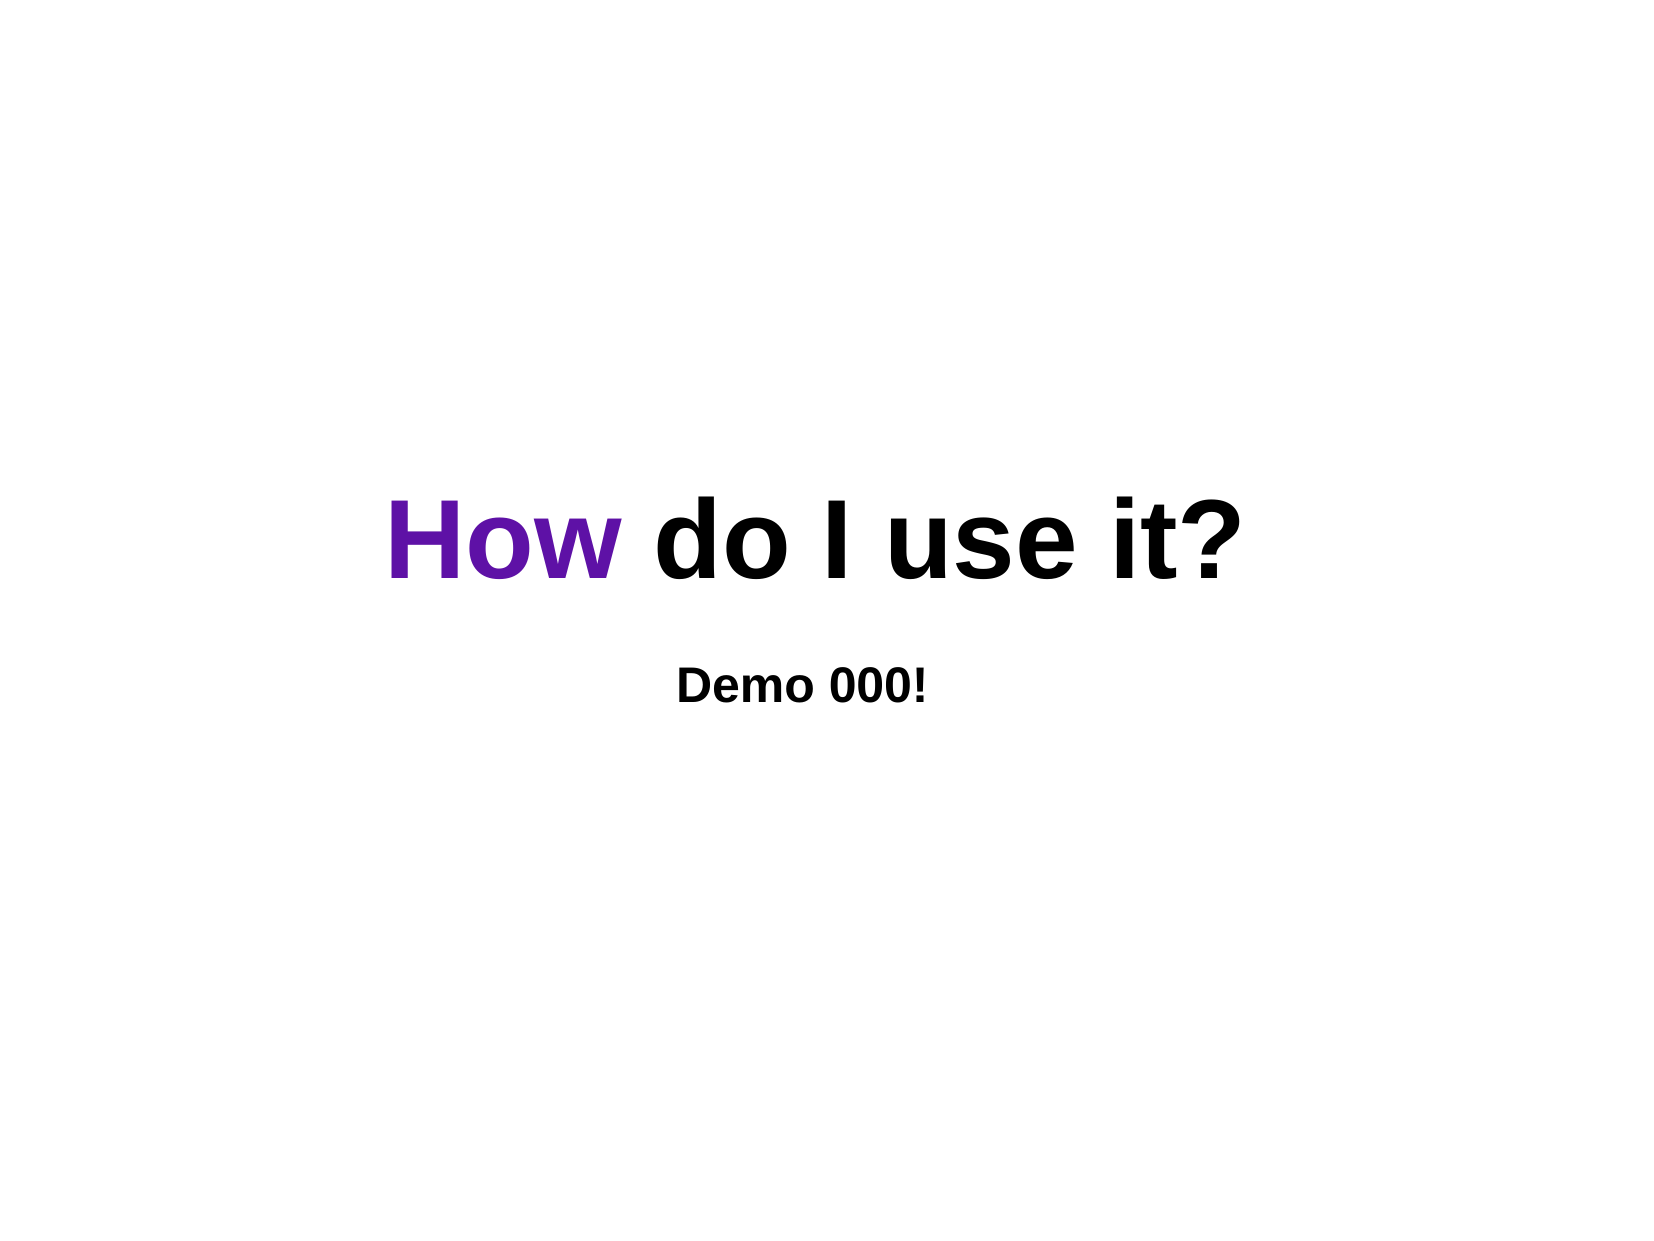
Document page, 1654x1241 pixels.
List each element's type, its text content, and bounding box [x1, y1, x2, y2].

title How do I use it? [71, 435, 1561, 646]
text_box Demo 000! [555, 649, 1051, 721]
